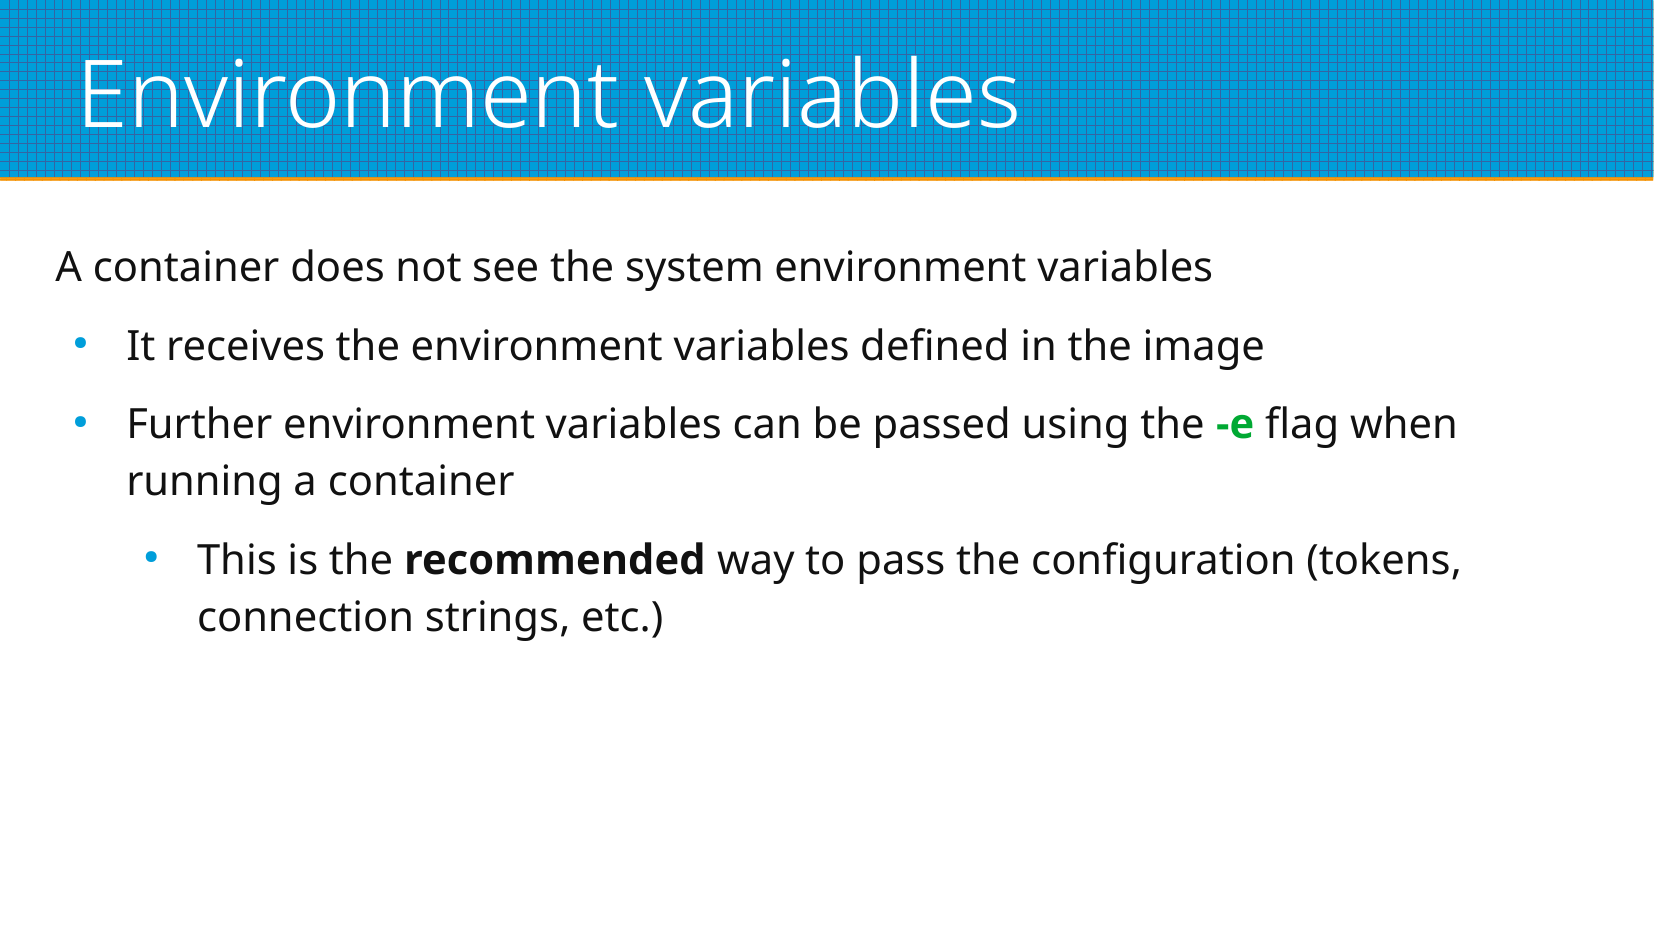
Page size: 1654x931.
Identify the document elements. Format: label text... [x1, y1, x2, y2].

list A container does not see the system environment variables It receives the environment variables defined in the image Further environment variables can be passed using the -e flag when running a container This is the recommended way to pass the configuration (tokens, connection strings, etc.) [55, 236, 1565, 811]
title Environment variables [76, 0, 1565, 156]
